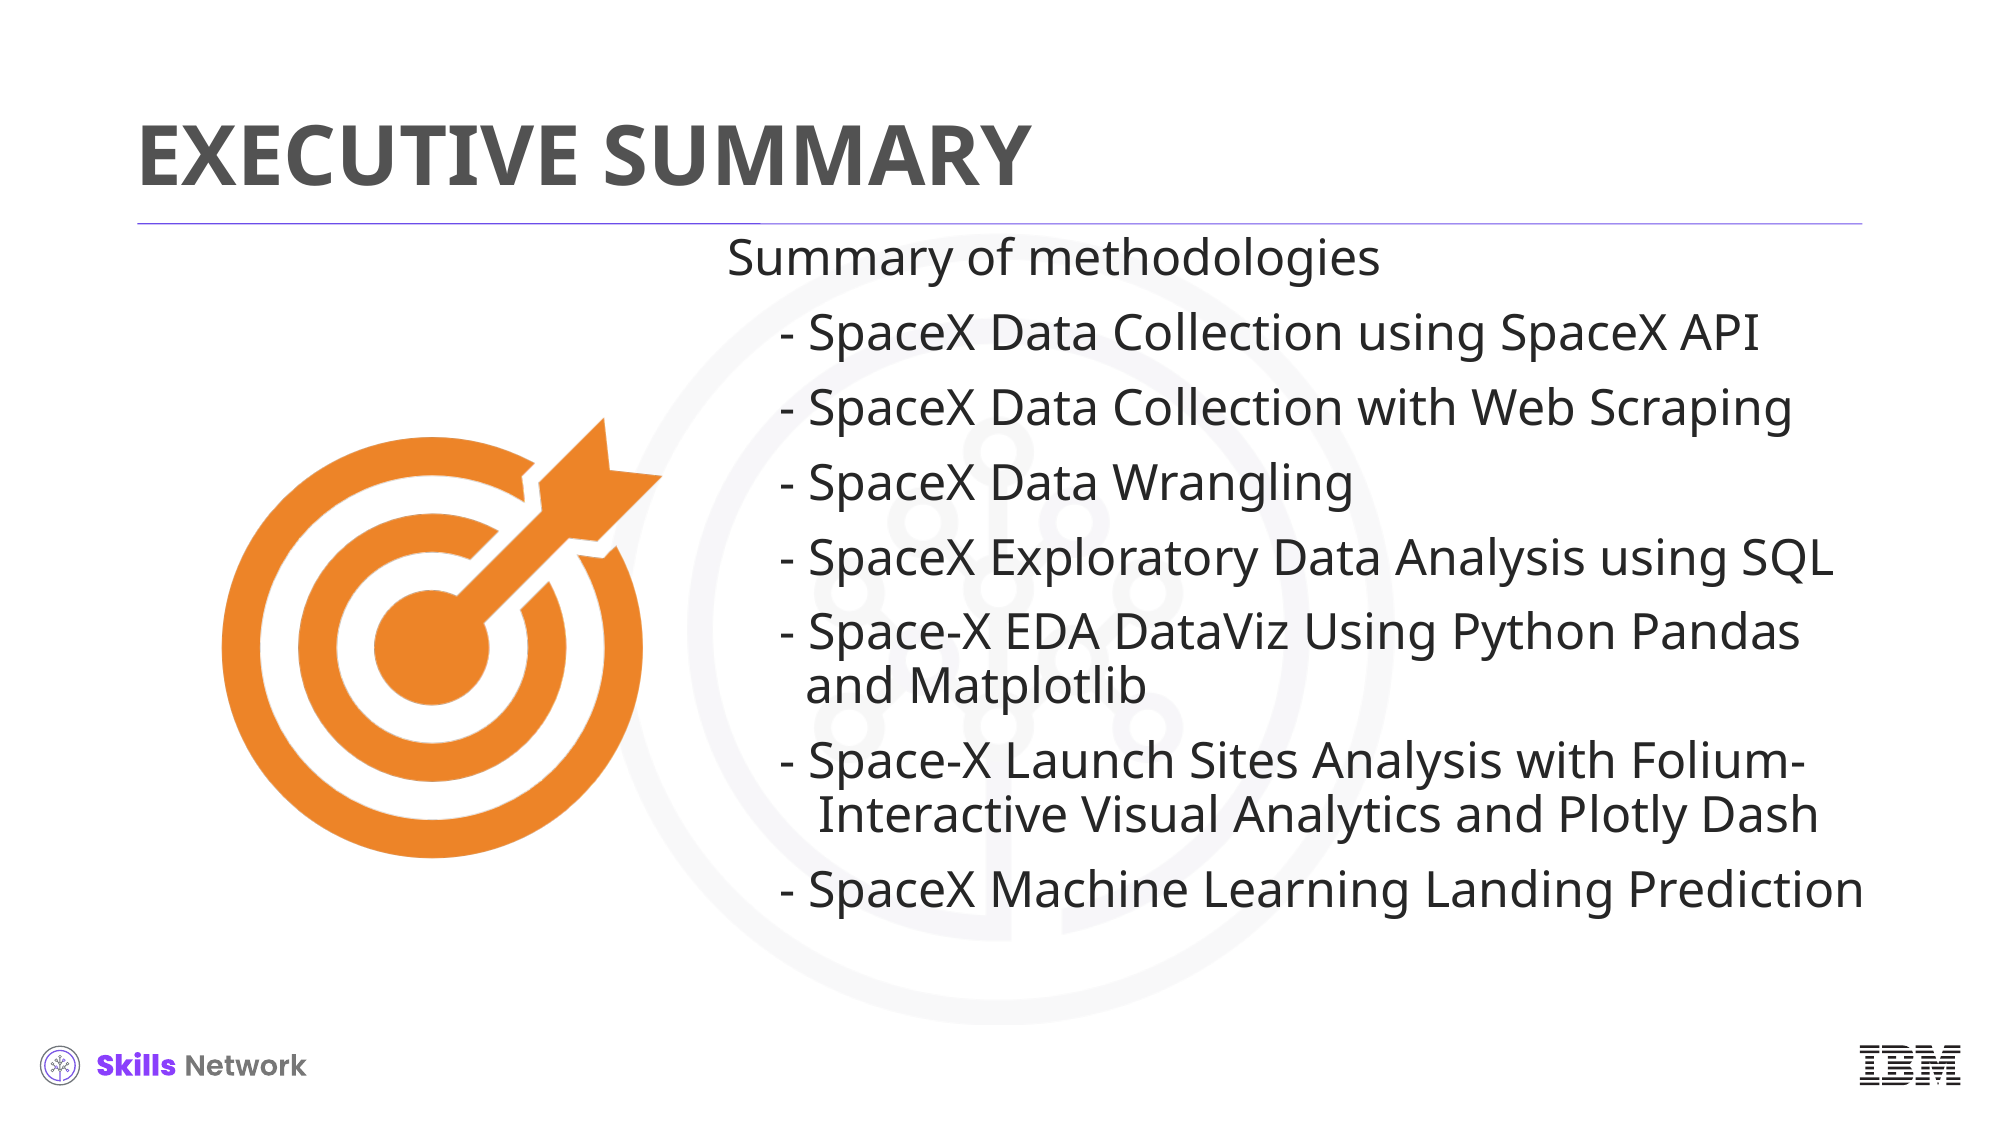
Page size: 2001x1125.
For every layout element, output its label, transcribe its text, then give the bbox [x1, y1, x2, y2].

picture [178, 377, 703, 902]
text_box Summary of methodologies - SpaceX Data Collection using SpaceX API - SpaceX Data Collection with Web Scraping - SpaceX Data Wrangling - SpaceX Exploratory Data Analysis using SQL - Space-X EDA DataViz Using Python Pandas and Matplotlib - Space-X Launch Sites Analysis with Folium- Interactive Visual Analytics and Plotly Dash - SpaceX Machine Learning Landing Prediction [674, 224, 1913, 1032]
title EXECUTIVE SUMMARY [120, 50, 1526, 268]
